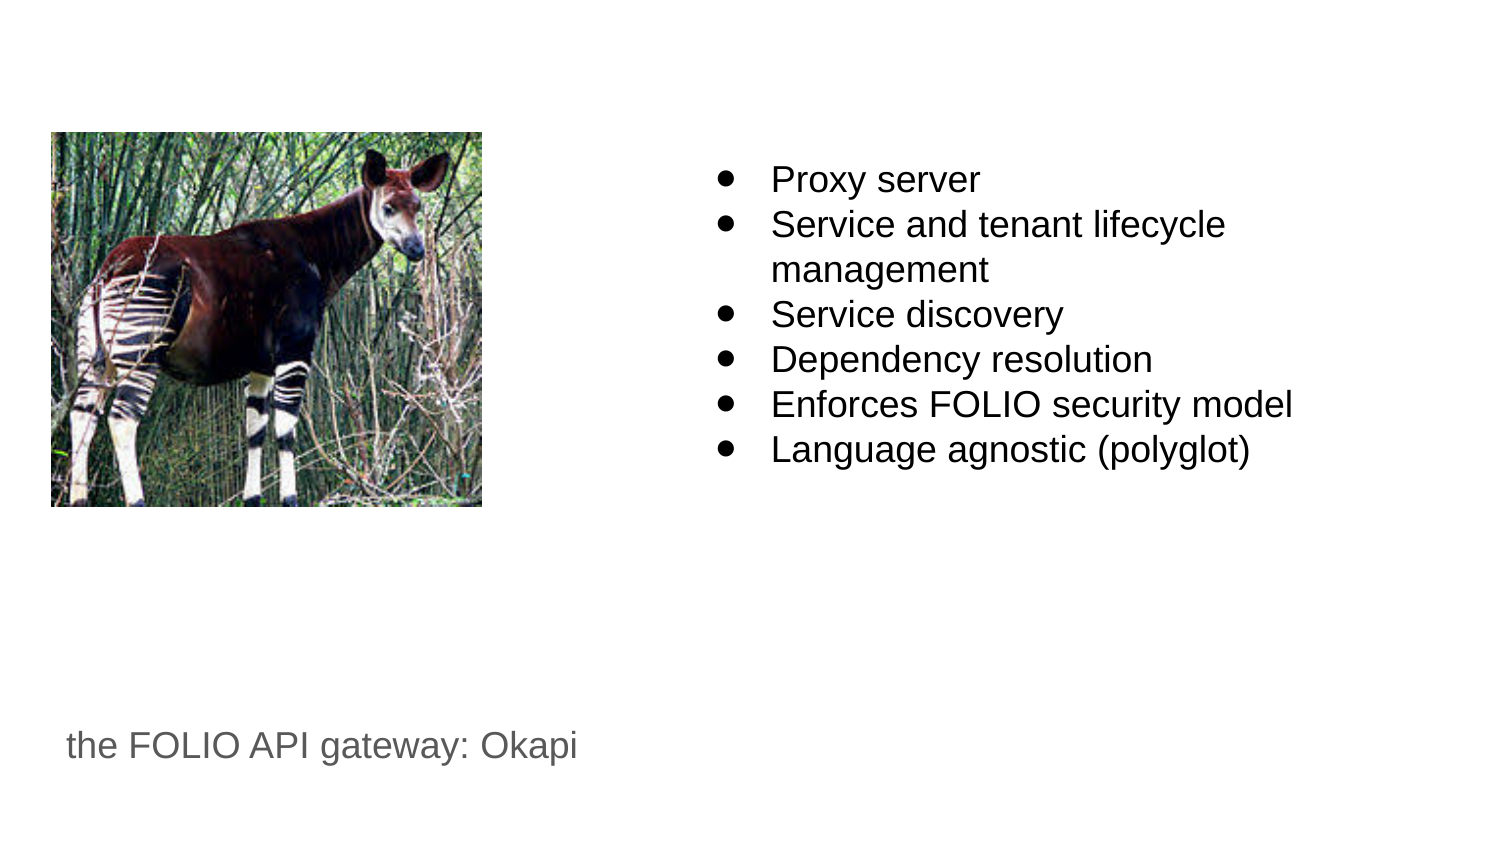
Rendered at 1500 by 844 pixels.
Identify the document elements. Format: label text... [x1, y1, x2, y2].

list the FOLIO API gateway: Okapi [51, 694, 1036, 794]
picture [51, 132, 482, 507]
text_box Proxy server Service and tenant lifecycle management Service discovery Dependency resolution Enforces FOLIO security model Language agnostic (polyglot) [680, 139, 1351, 500]
